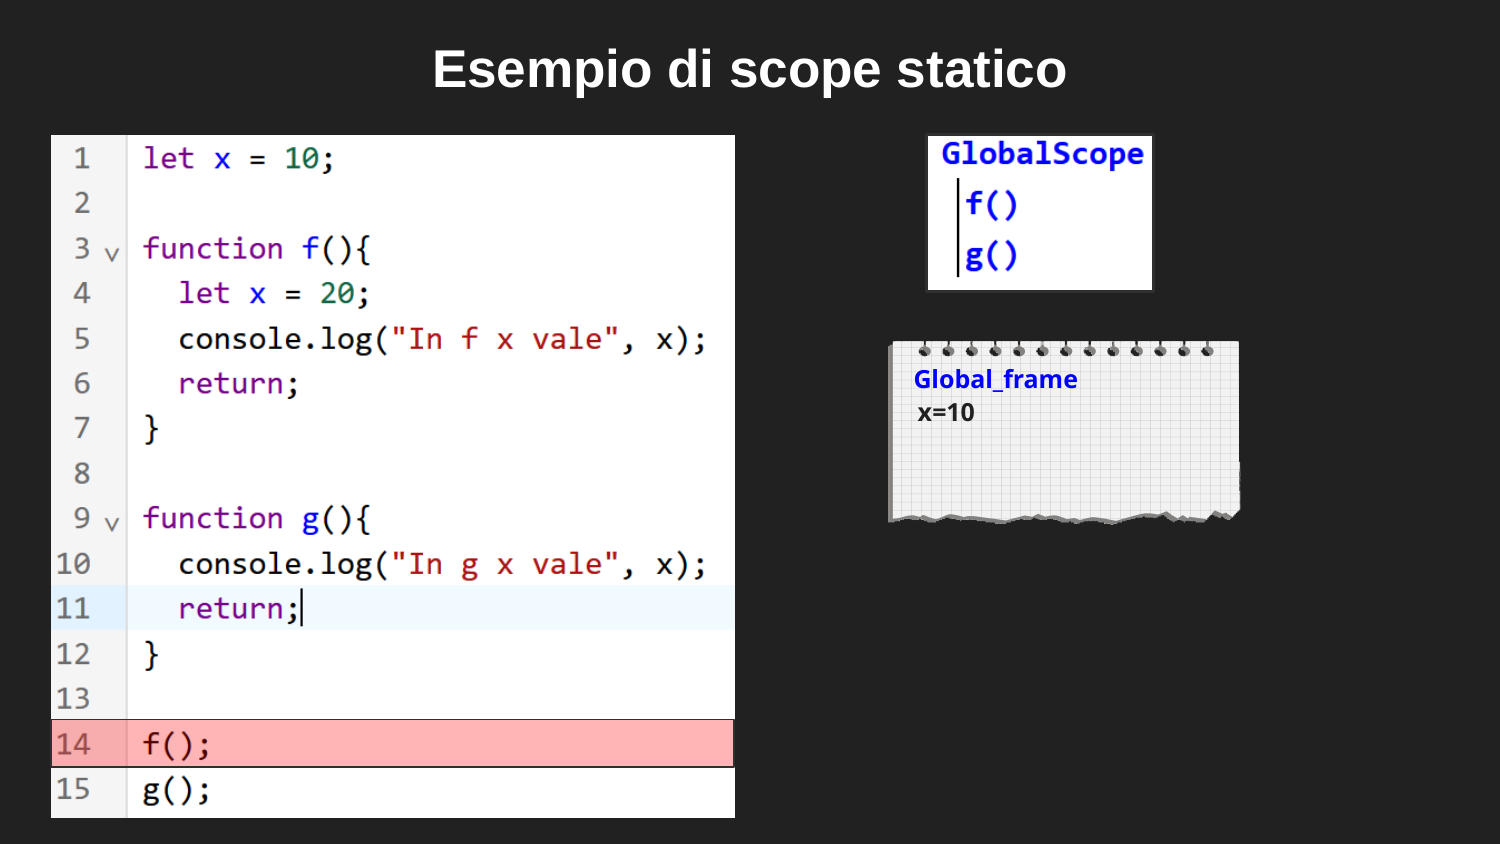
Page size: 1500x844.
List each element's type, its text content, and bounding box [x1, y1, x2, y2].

picture [51, 135, 735, 719]
picture [51, 767, 735, 818]
picture [882, 338, 1249, 528]
text_box Global_frame [898, 369, 1175, 409]
text_box [51, 719, 735, 767]
picture [928, 136, 1153, 290]
text_box x=10 [902, 402, 1180, 442]
title Esempio di scope statico [51, 20, 1449, 114]
